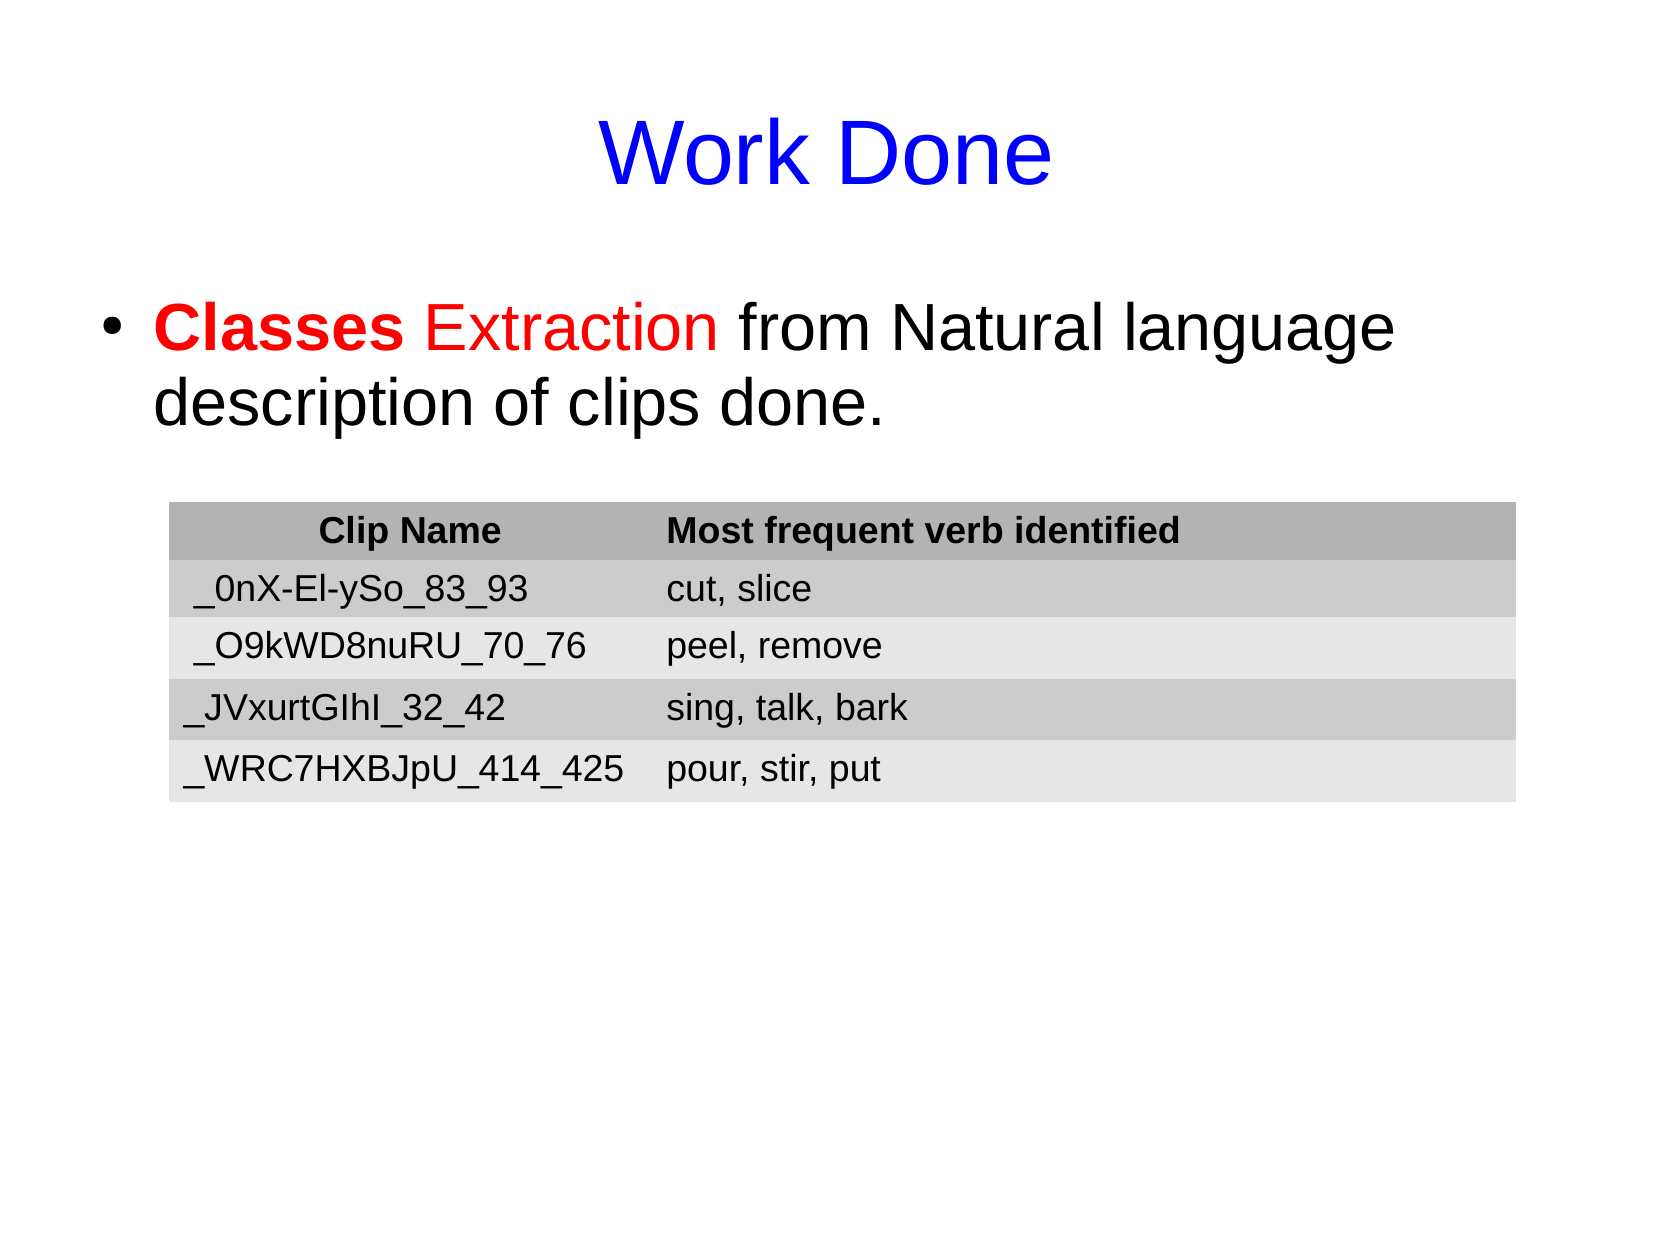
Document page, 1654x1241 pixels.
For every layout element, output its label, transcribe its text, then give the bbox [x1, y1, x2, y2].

table_header Clip Name [169, 502, 652, 560]
table_cell _JVxurtGIhI_32_42 [169, 679, 652, 740]
table_cell sing, talk, bark [652, 679, 1516, 740]
list Classes Extraction from Natural language description of clips done. [82, 290, 1538, 1010]
table_header Most frequent verb identified [652, 502, 1516, 560]
table_cell _0nX-El-ySo_83_93 [169, 560, 652, 617]
table_cell pour, stir, put [652, 740, 1516, 802]
table_cell cut, slice [652, 560, 1516, 617]
table_cell _WRC7HXBJpU_414_425 [169, 740, 652, 802]
title Work Done [82, 49, 1571, 257]
table_cell _O9kWD8nuRU_70_76 [169, 617, 652, 679]
table_cell peel, remove [652, 617, 1516, 679]
